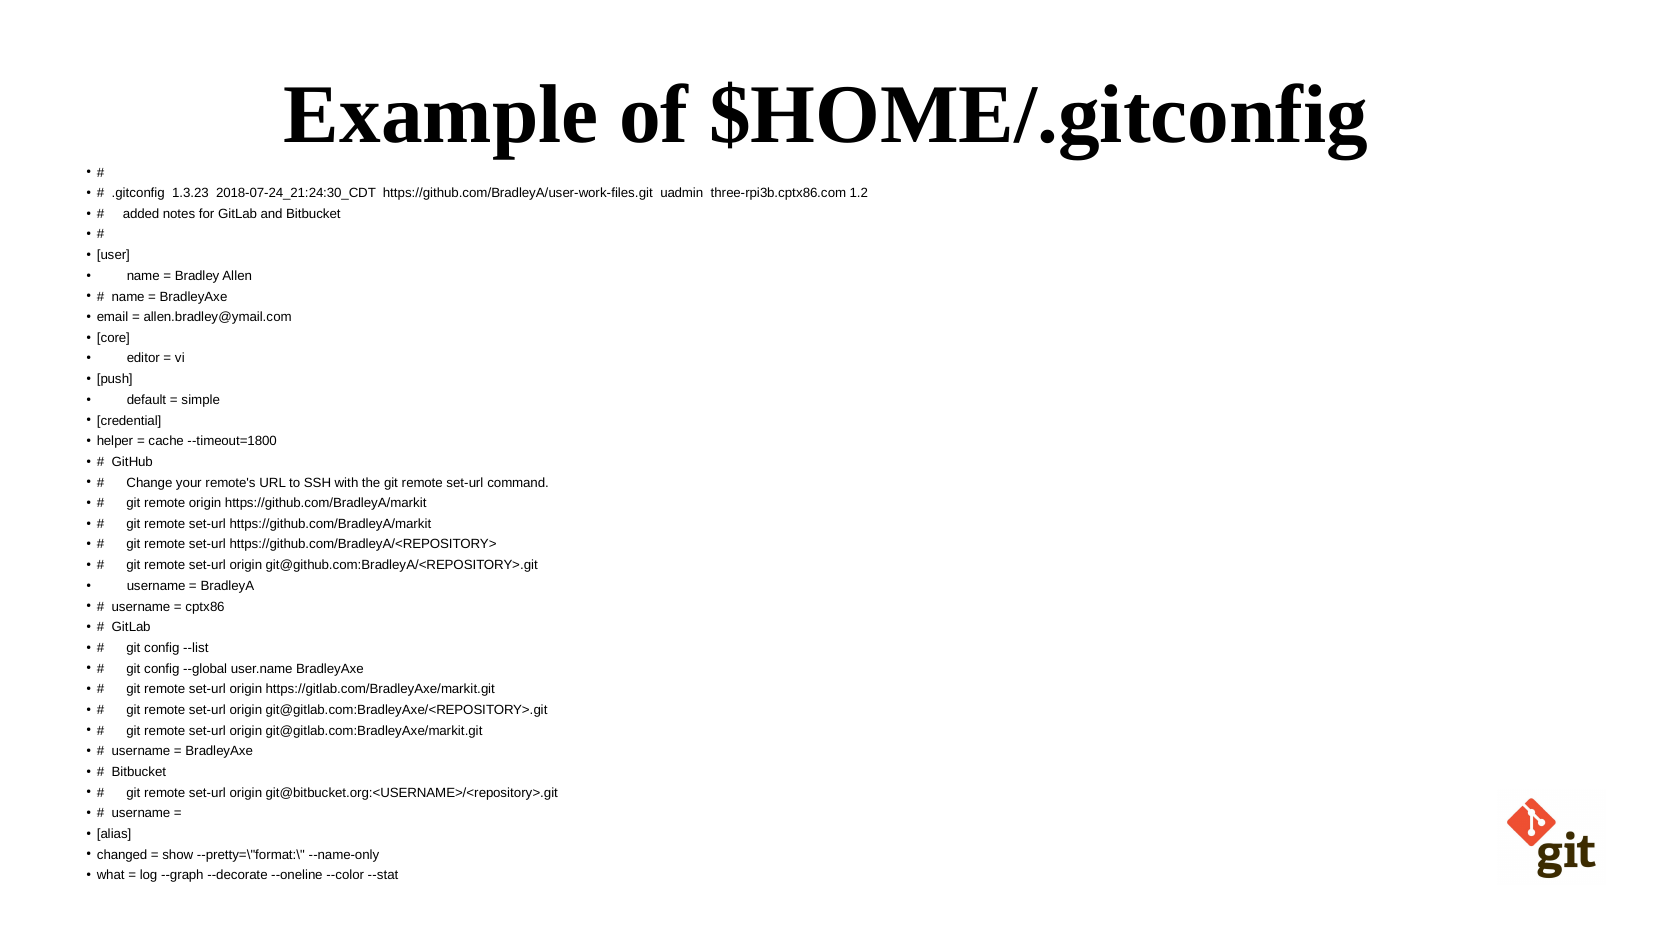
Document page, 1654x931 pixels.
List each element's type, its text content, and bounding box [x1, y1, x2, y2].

picture [1497, 789, 1606, 886]
list # # .gitconfig 1.3.23 2018-07-24_21:24:30_CDT https://github.com/BradleyA/user-work-files.git uadmin three-rpi3b.cptx86.com 1.2 # added notes for GitLab and Bitbucket # [user] name = Bradley Allen # name = BradleyAxe email = allen.bradley@ymail.com [core] editor = vi [push] default = simple [credential] helper = cache --timeout=1800 # GitHub # Change your remote's URL to SSH with the git remote set-url command. # git remote origin https://github.com/BradleyA/markit # git remote set-url https://github.com/BradleyA/markit # git remote set-url https://github.com/BradleyA/<REPOSITORY> # git remote set-url origin git@github.com:BradleyA/<REPOSITORY>.git username = BradleyA # username = cptx86 # GitLab # git config --list # git config --global user.name BradleyAxe # git remote set-url origin https://gitlab.com/BradleyAxe/markit.git # git remote set-url origin git@gitlab.com:BradleyAxe/<REPOSITORY>.git # git remote set-url origin git@gitlab.com:BradleyAxe/markit.git # username = BradleyAxe # Bitbucket # git remote set-url origin git@bitbucket.org:<USERNAME>/<repository>.git # username = [alias] changed = show --pretty=\"format:\" --name-only what = log --graph --decorate --oneline --color --stat [82, 165, 1571, 916]
title Example of $HOME/.gitconfig [82, 37, 1571, 165]
